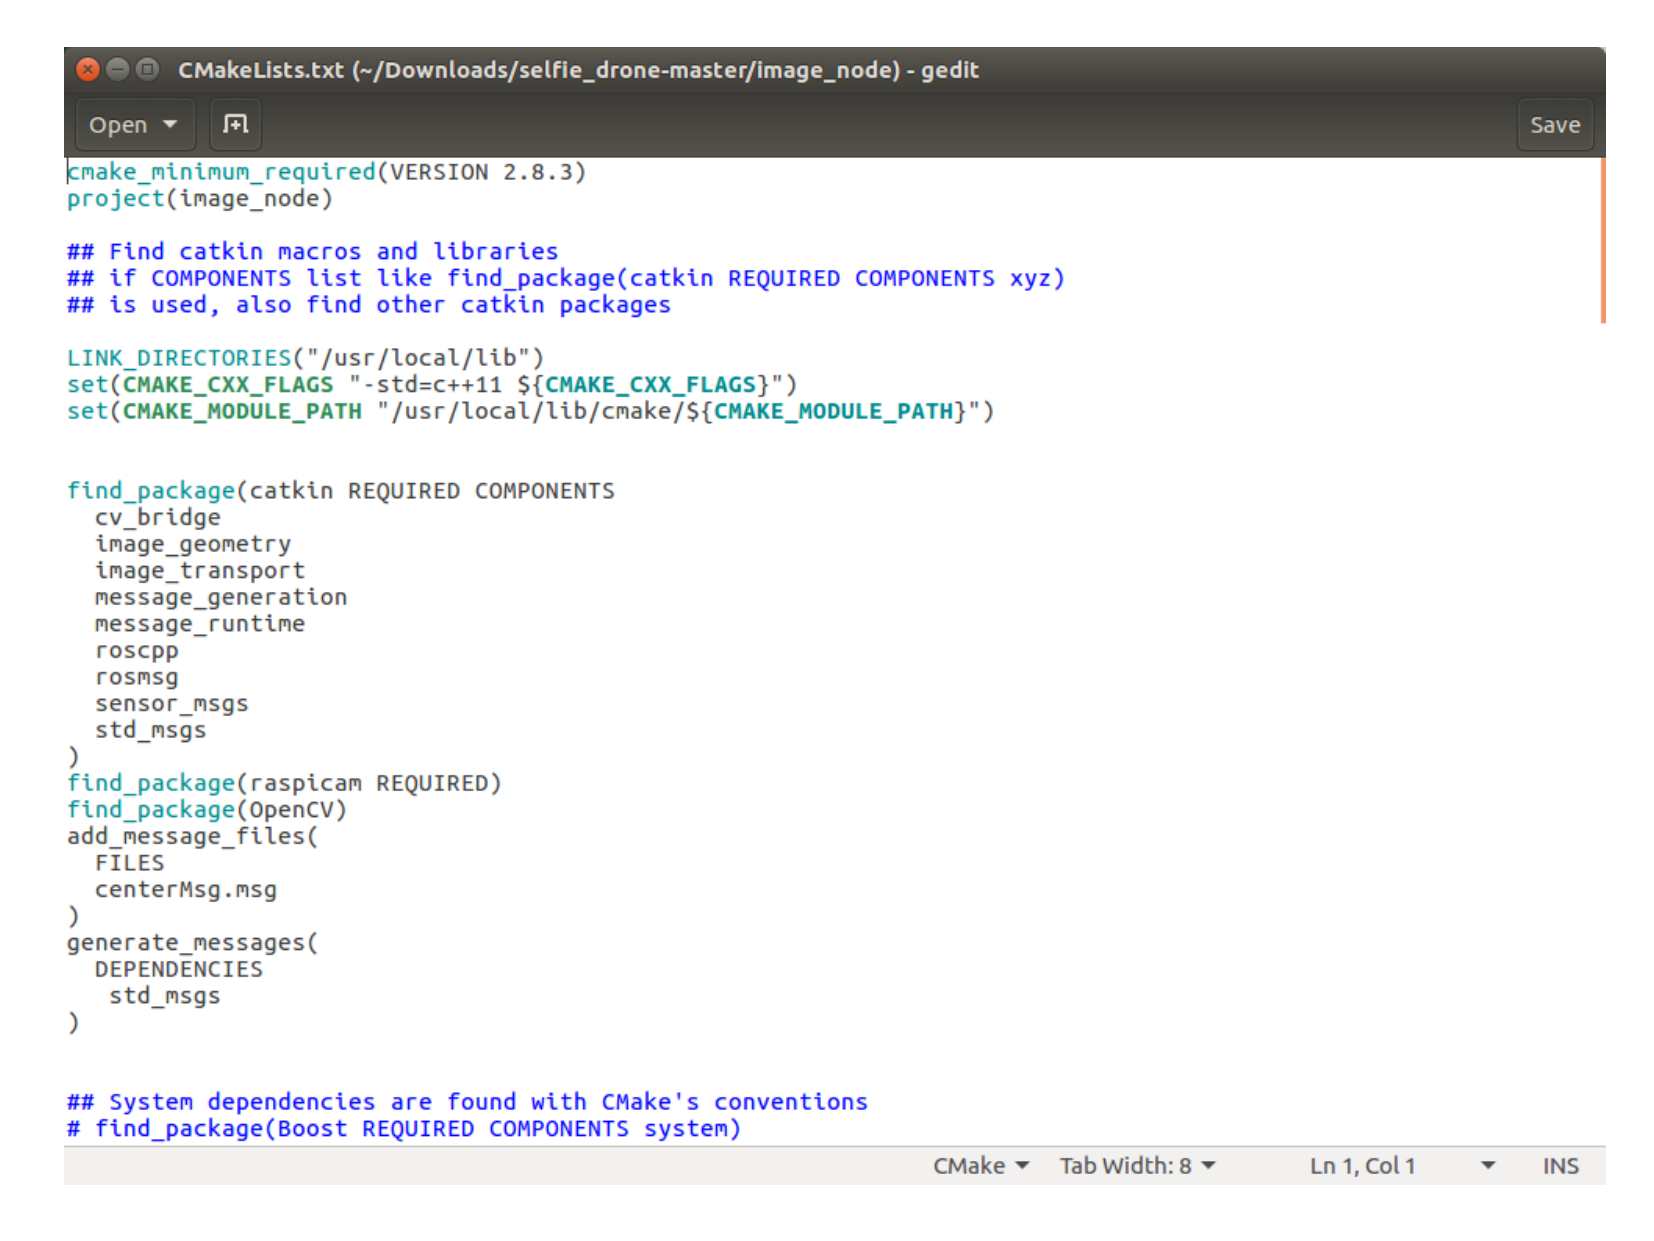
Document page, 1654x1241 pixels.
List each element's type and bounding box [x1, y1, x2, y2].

picture [64, 47, 1606, 1186]
